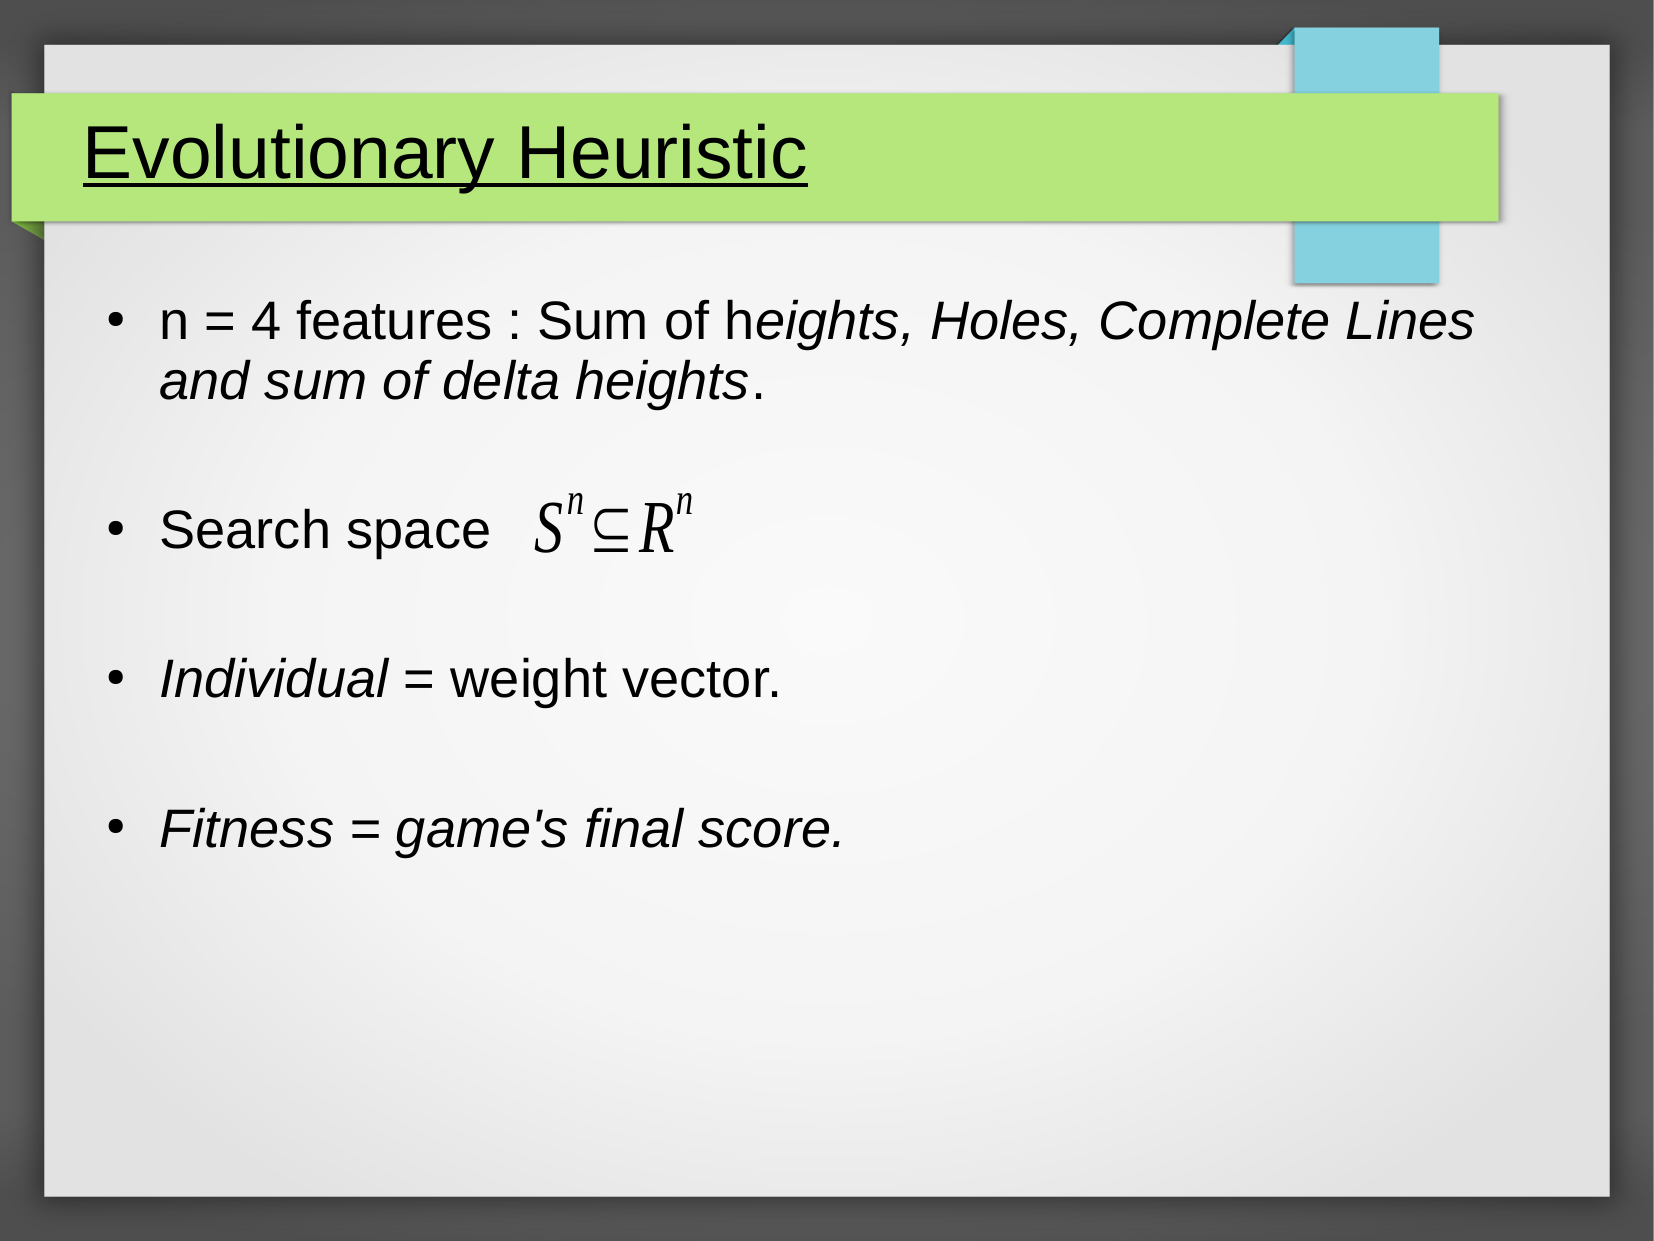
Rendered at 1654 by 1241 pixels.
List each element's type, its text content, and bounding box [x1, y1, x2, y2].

list n = 4 features : Sum of heights, Holes, Complete Lines and sum of delta heights. Search space Individual = weight vector. Fitness = game's final score. [88, 290, 1577, 1123]
picture [0, 0, 1654, 1241]
title Evolutionary Heuristic [82, 49, 1571, 257]
chart [519, 460, 804, 603]
